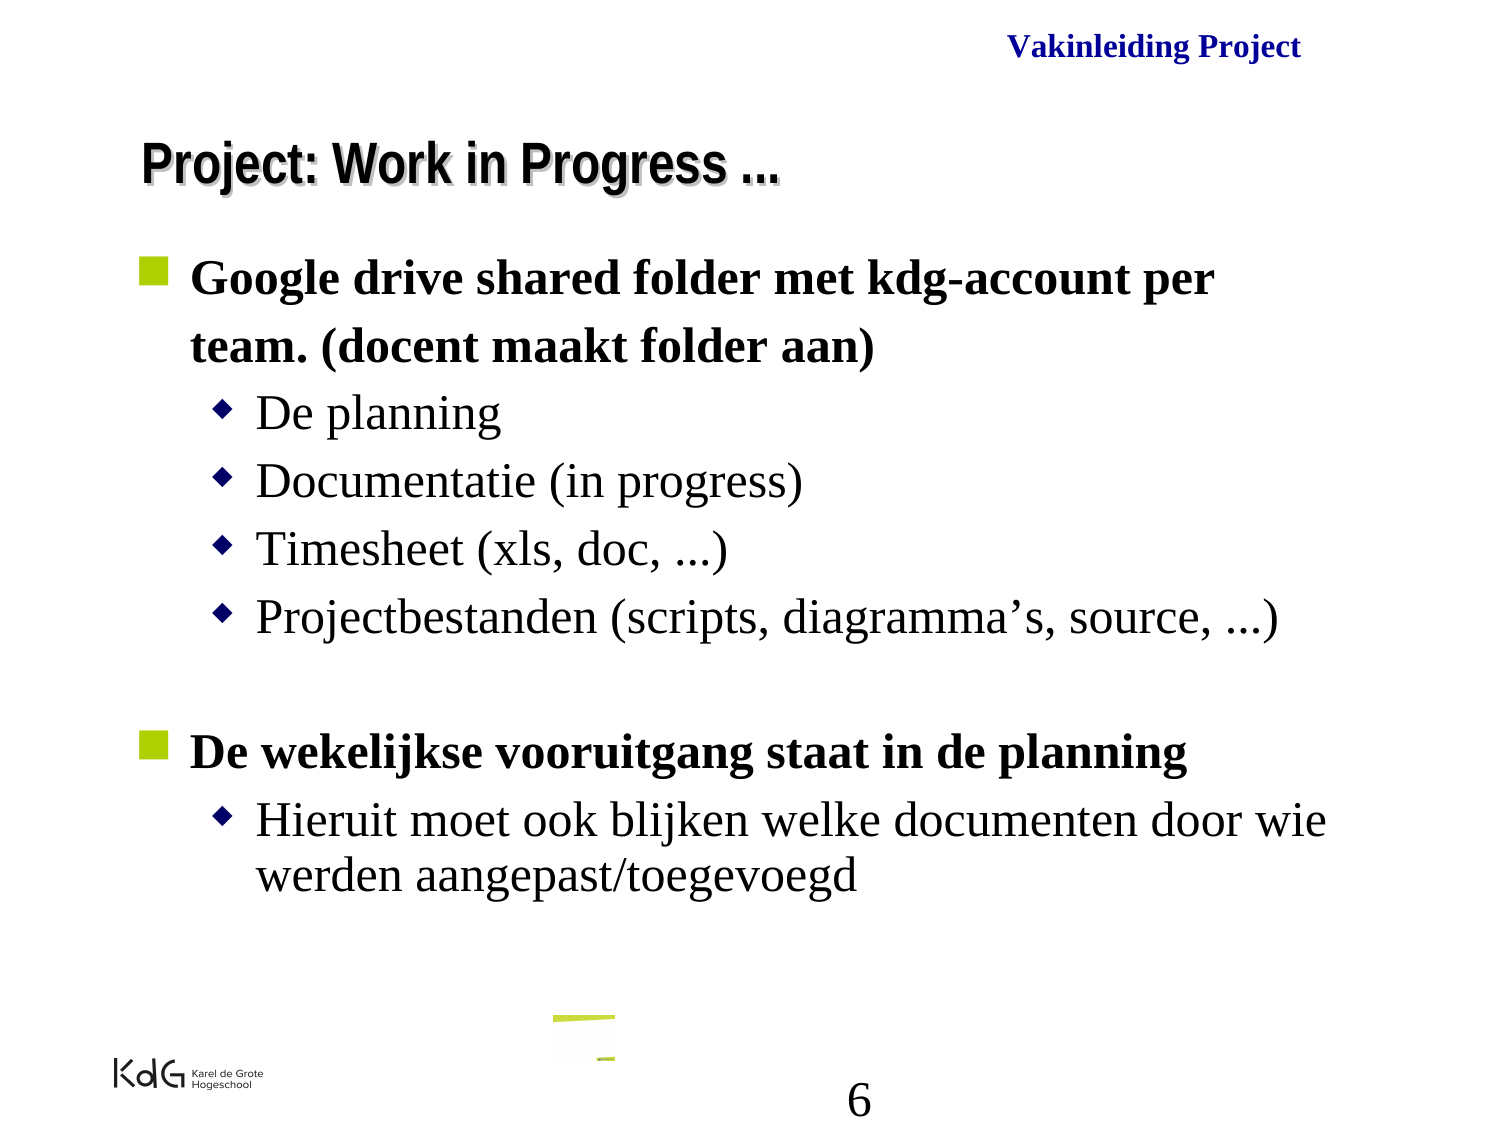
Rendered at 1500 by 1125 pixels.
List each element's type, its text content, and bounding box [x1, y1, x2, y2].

picture [553, 1026, 615, 1061]
list Google drive shared folder met kdg-account per team. (docent maakt folder aan) De planning Documentatie (in progress) Timesheet (xls, doc, ...) Projectbestanden (scripts, diagramma’s, source, ...) De wekelijkse vooruitgang staat in de planning Hieruit moet ook blijken welke documenten door wie werden aangepast/toegevoegd [135, 249, 1447, 1026]
picture [114, 1058, 263, 1090]
title Project: Work in Progress ... [141, 80, 1447, 246]
